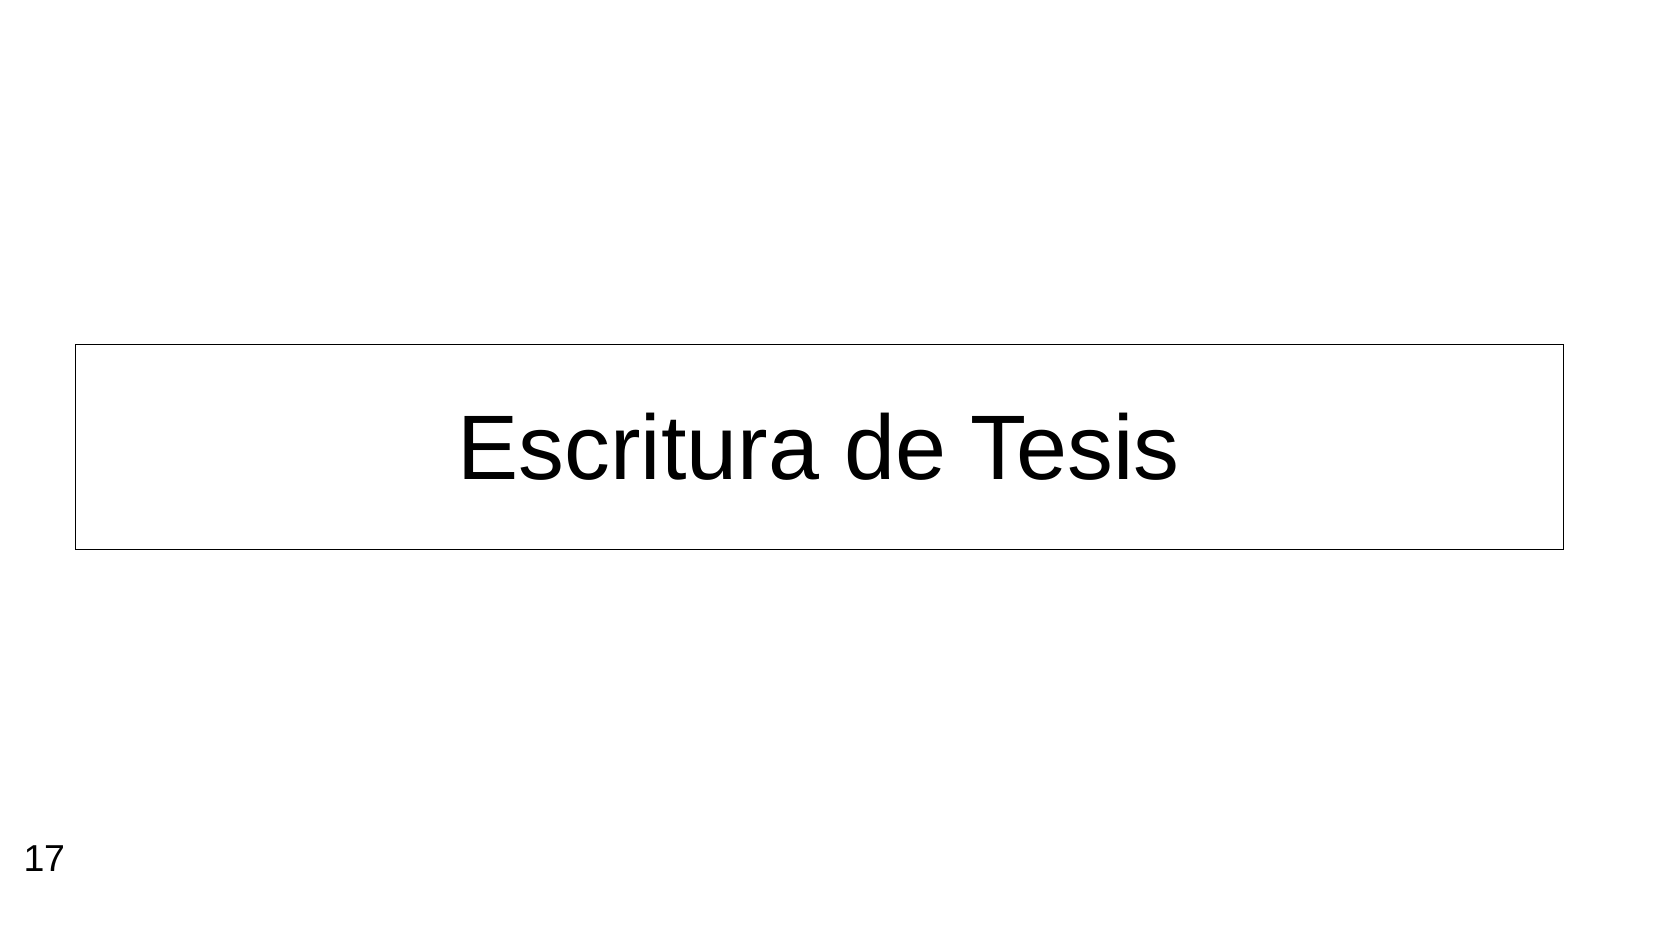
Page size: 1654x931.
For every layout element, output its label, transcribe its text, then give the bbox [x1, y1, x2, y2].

title Escritura de Tesis [75, 344, 1564, 550]
text_box <number> [8, 829, 638, 901]
